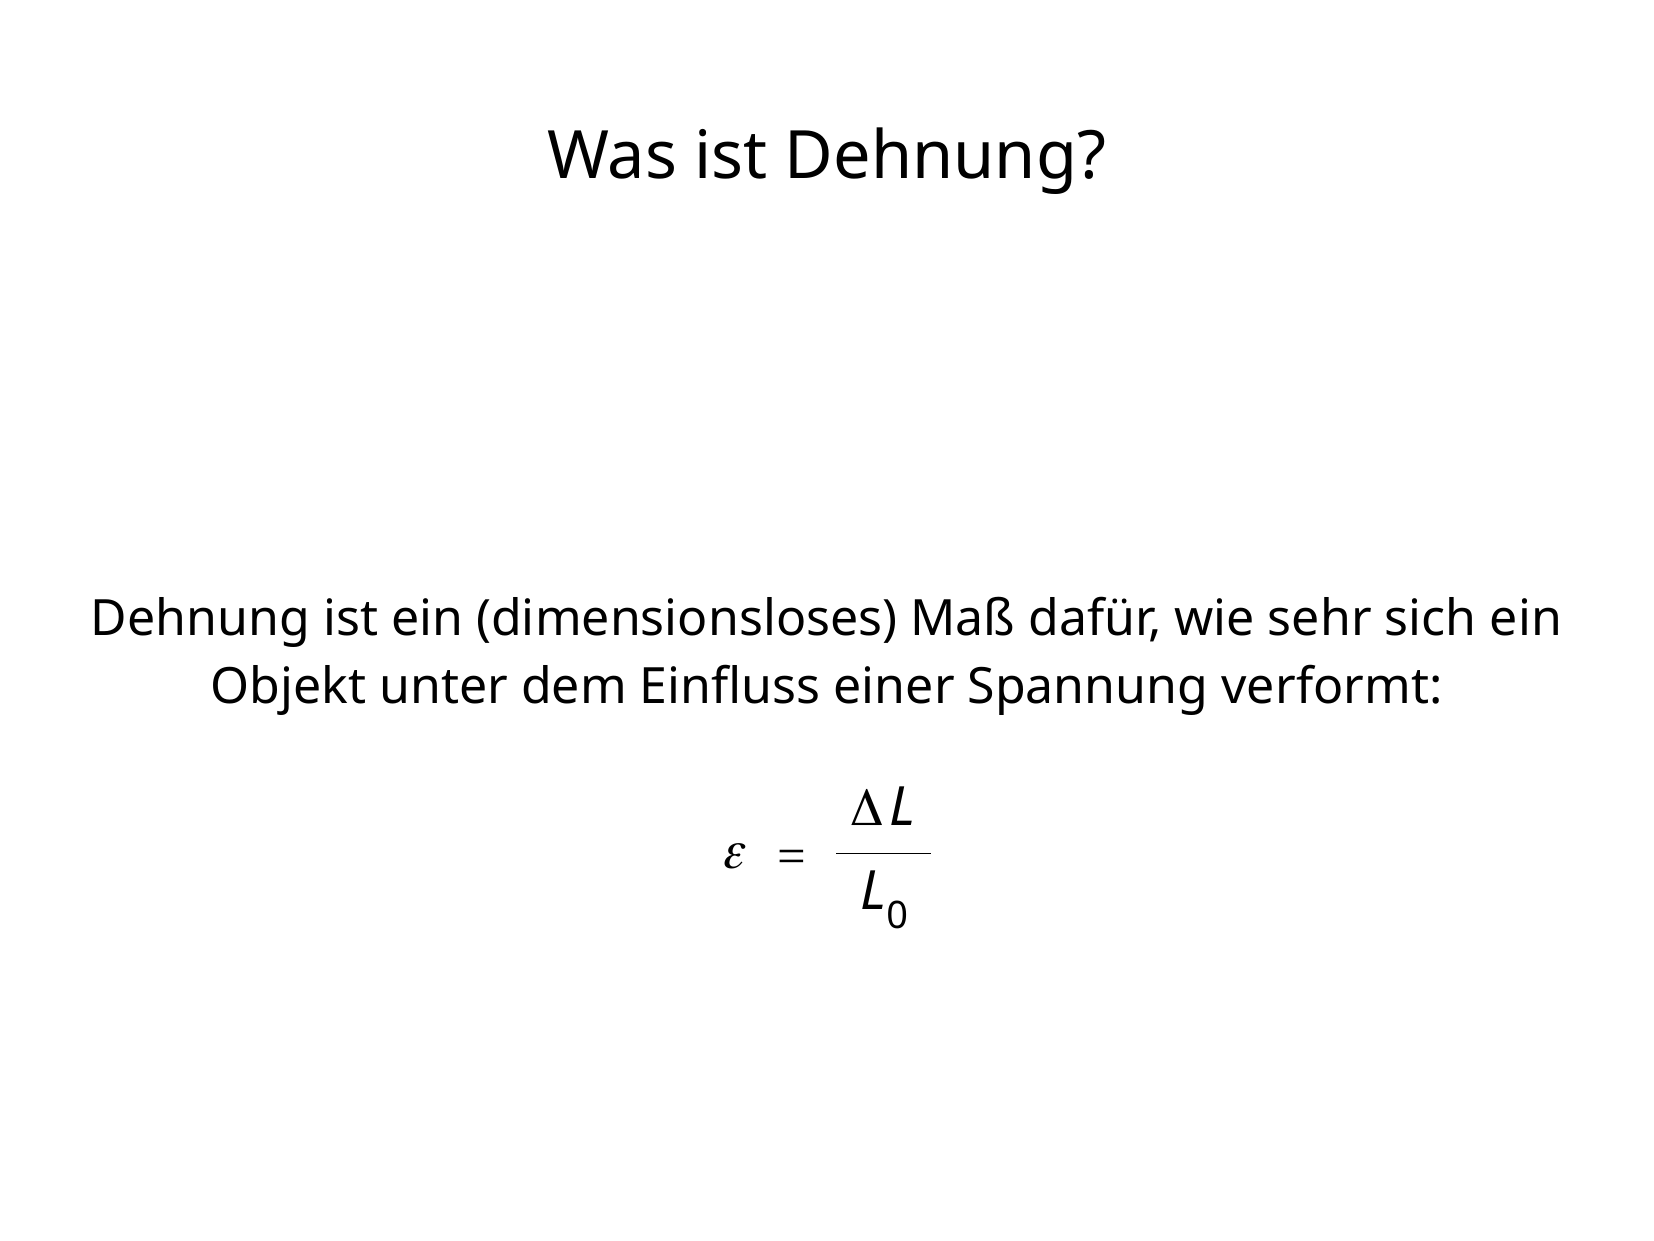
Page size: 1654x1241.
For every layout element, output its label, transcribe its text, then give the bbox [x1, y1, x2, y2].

title Was ist Dehnung? [82, 49, 1571, 257]
subtitle Dehnung ist ein (dimensionsloses) Maß dafür, wie sehr sich ein Objekt unter dem Einfluss einer Spannung verformt: [82, 290, 1571, 1010]
chart [714, 773, 939, 939]
